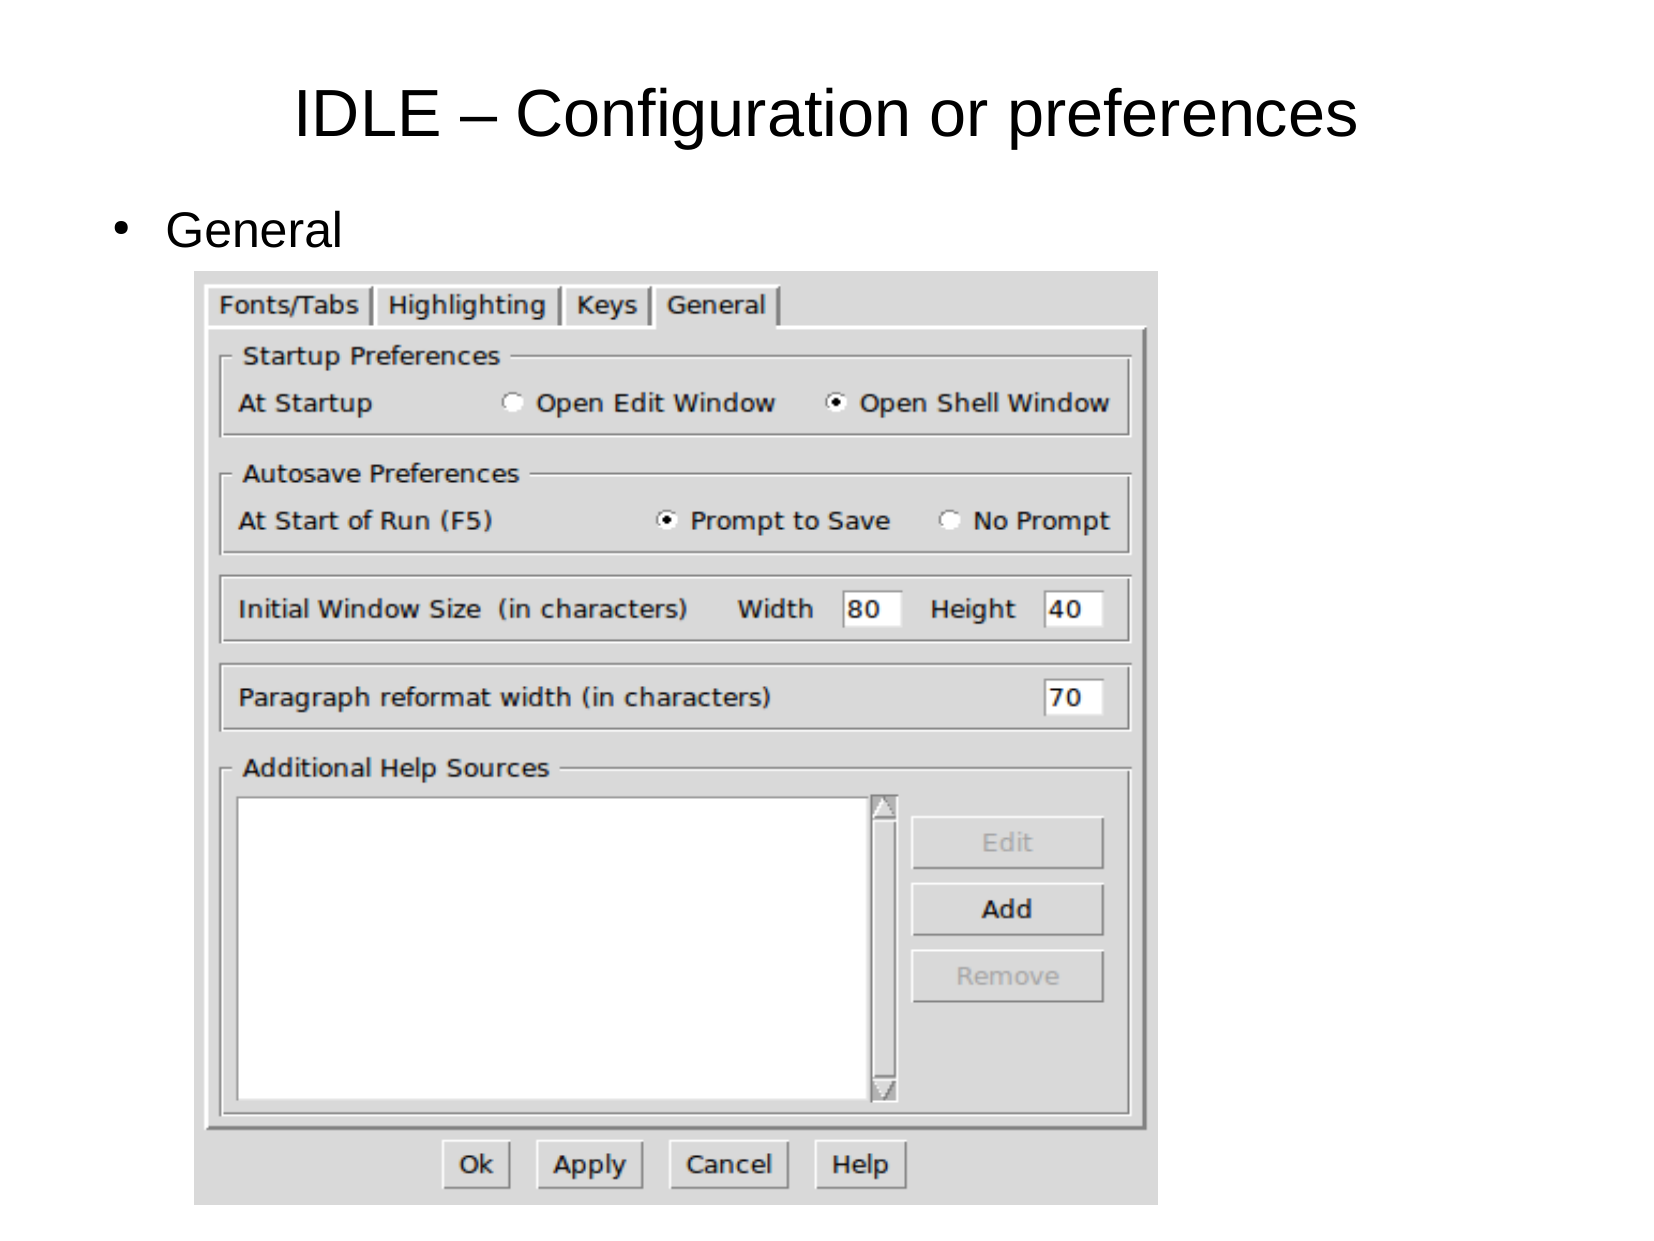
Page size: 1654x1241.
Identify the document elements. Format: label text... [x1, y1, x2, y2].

picture [194, 271, 1158, 1205]
list General [94, 201, 1550, 922]
title IDLE – Configuration or preferences [82, 49, 1571, 178]
